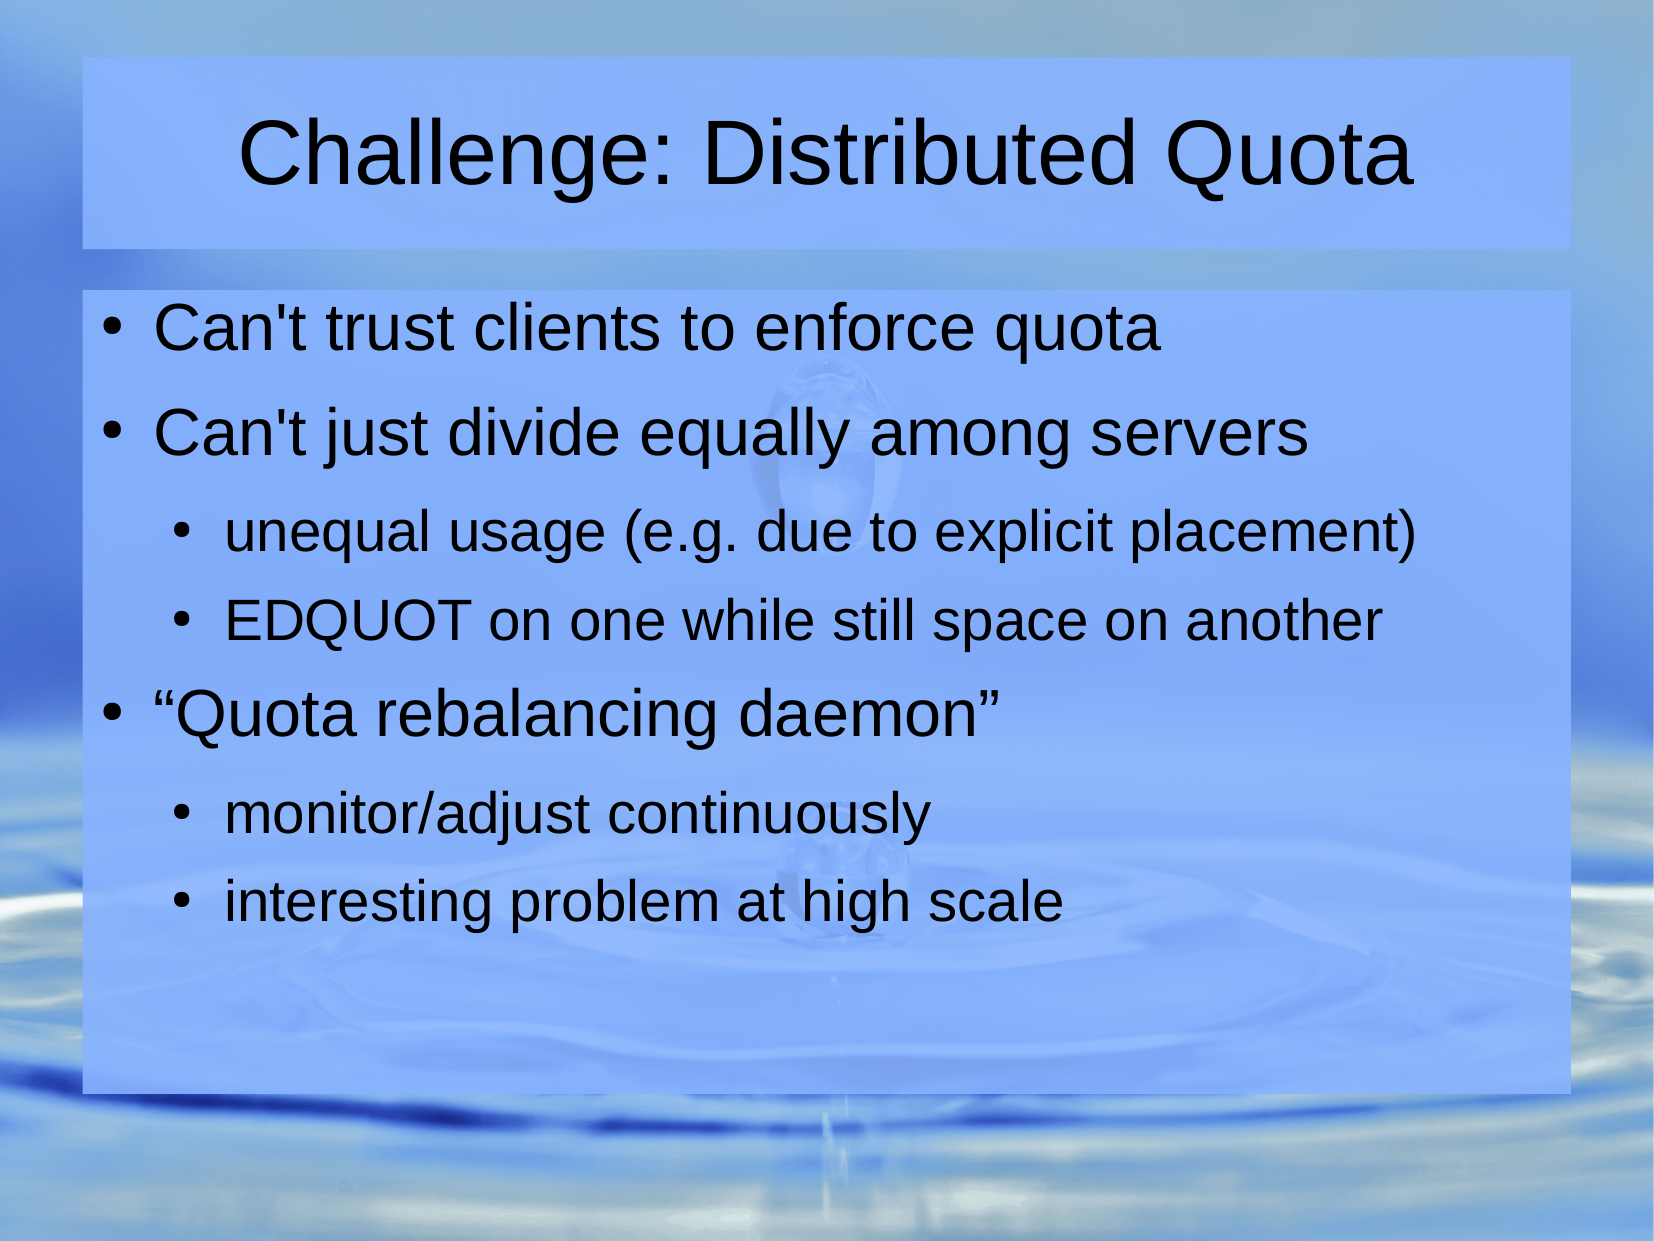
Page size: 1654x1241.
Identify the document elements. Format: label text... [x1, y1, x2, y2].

title Challenge: Distributed Quota [82, 56, 1571, 250]
picture [0, 0, 1654, 1241]
list Can't trust clients to enforce quota Can't just divide equally among servers unequal usage (e.g. due to explicit placement) EDQUOT on one while still space on another “Quota rebalancing daemon” monitor/adjust continuously interesting problem at high scale [82, 290, 1571, 1094]
